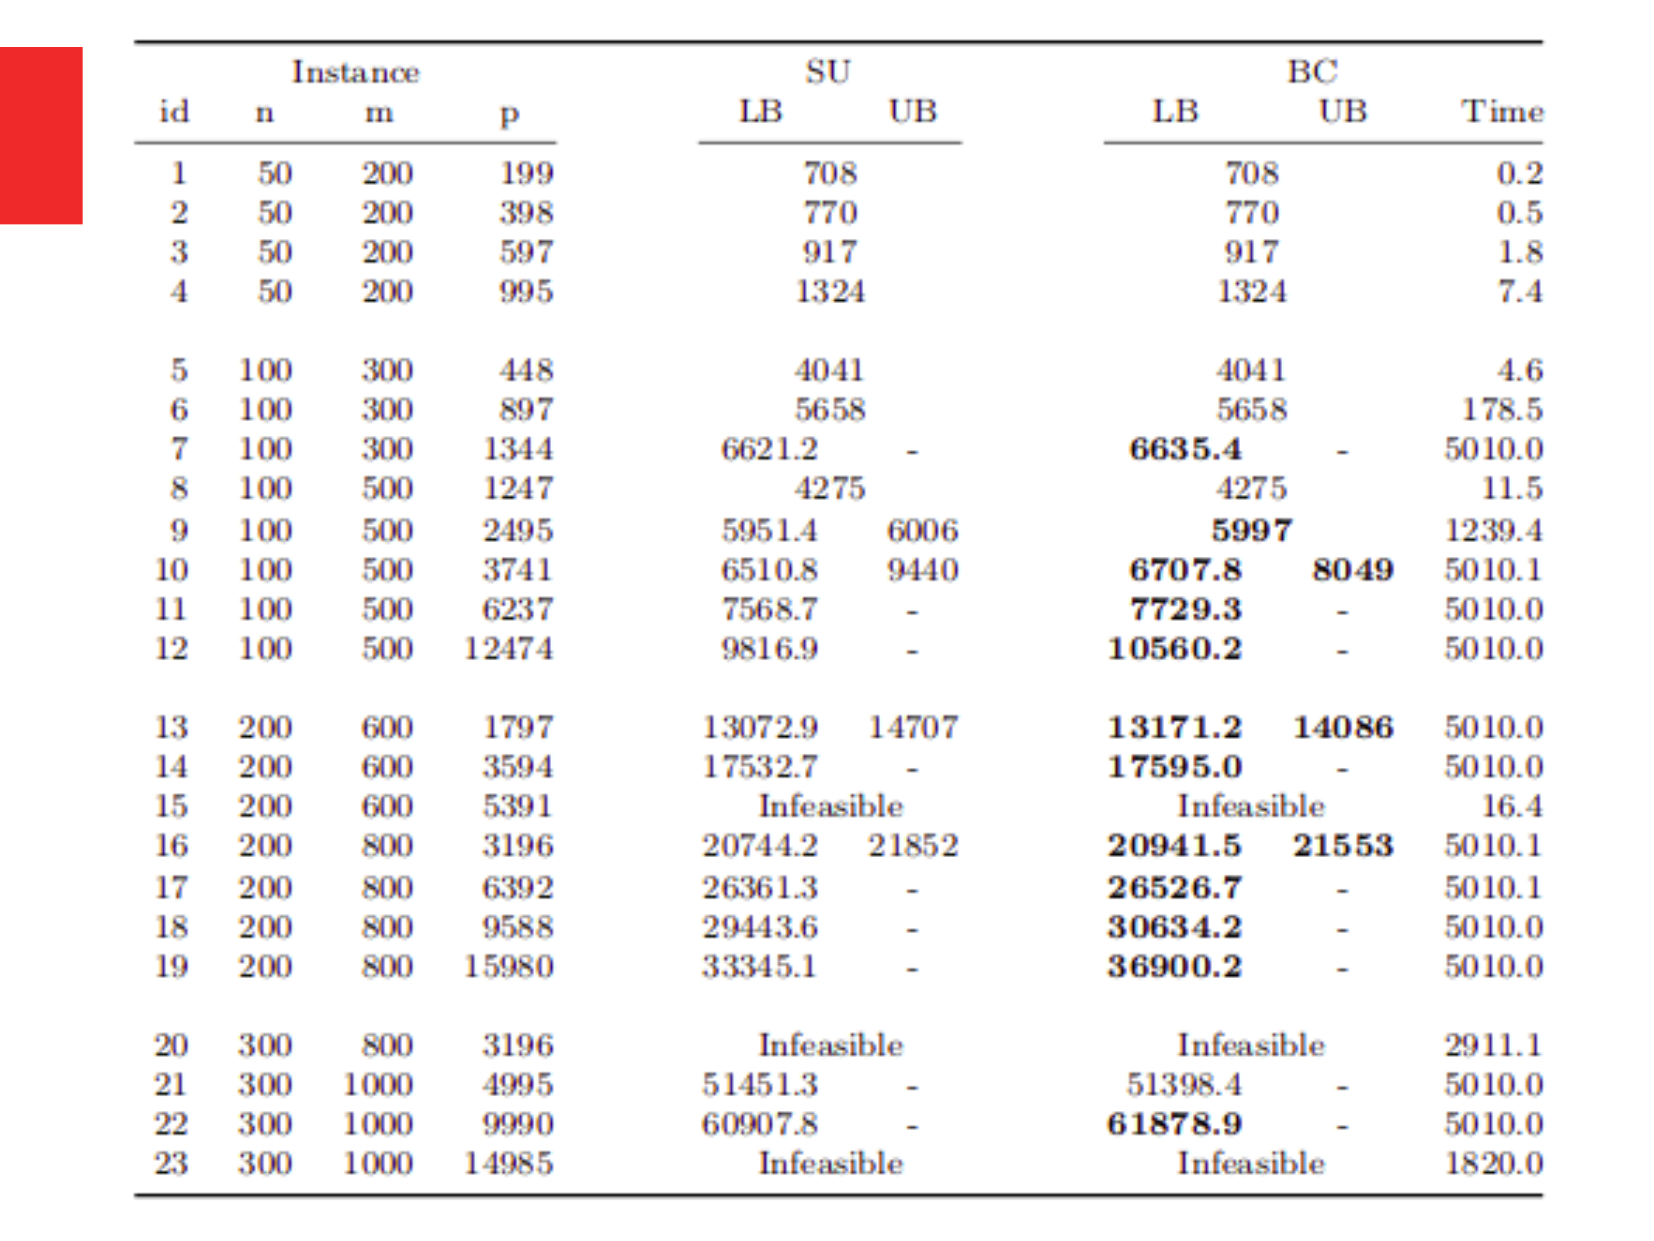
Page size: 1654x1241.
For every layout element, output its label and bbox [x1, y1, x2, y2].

picture [118, 30, 1580, 1217]
